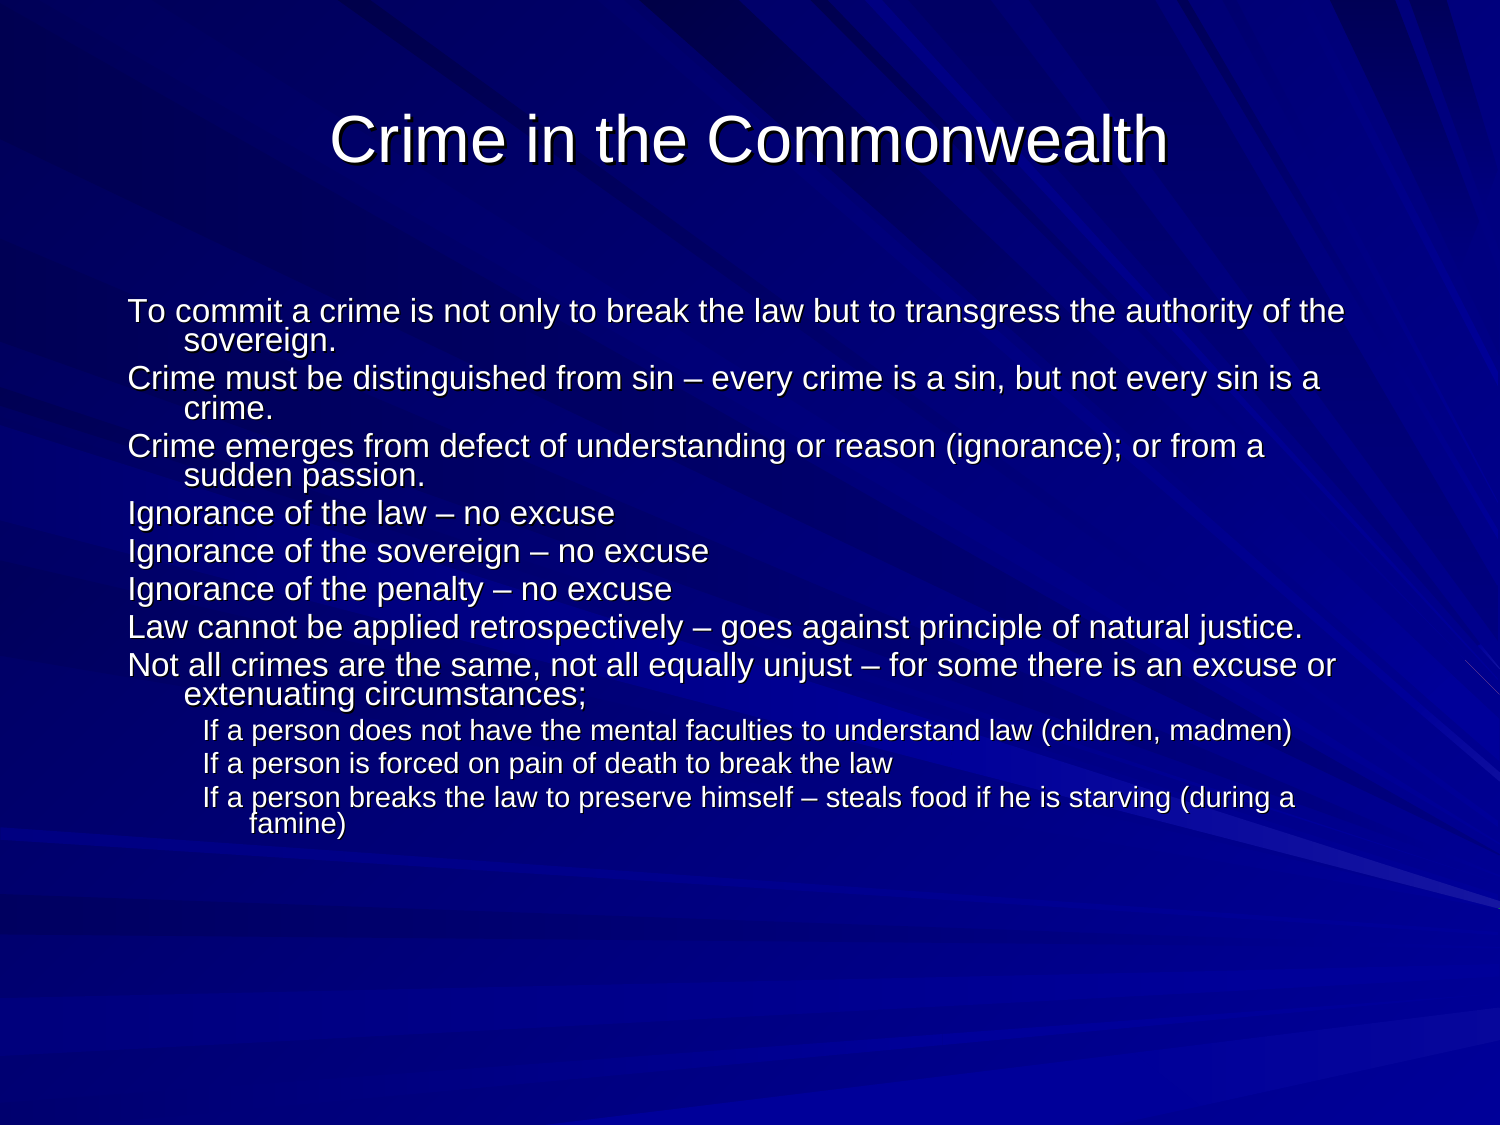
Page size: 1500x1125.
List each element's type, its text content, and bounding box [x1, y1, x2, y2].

title Crime in the Commonwealth [75, 45, 1426, 234]
list To commit a crime is not only to break the law but to transgress the authority of the sovereign. Crime must be distinguished from sin – every crime is a sin, but not every sin is a crime. Crime emerges from defect of understanding or reason (ignorance); or from a sudden passion. Ignorance of the law – no excuse Ignorance of the sovereign – no excuse Ignorance of the penalty – no excuse Law cannot be applied retrospectively – goes against principle of natural justice. Not all crimes are the same, not all equally unjust – for some there is an excuse or extenuating circumstances; If a person does not have the mental faculties to understand law (children, madmen) If a person is forced on pain of death to break the law If a person breaks the law to preserve himself – steals food if he is starving (during a famine) [112, 290, 1388, 1000]
